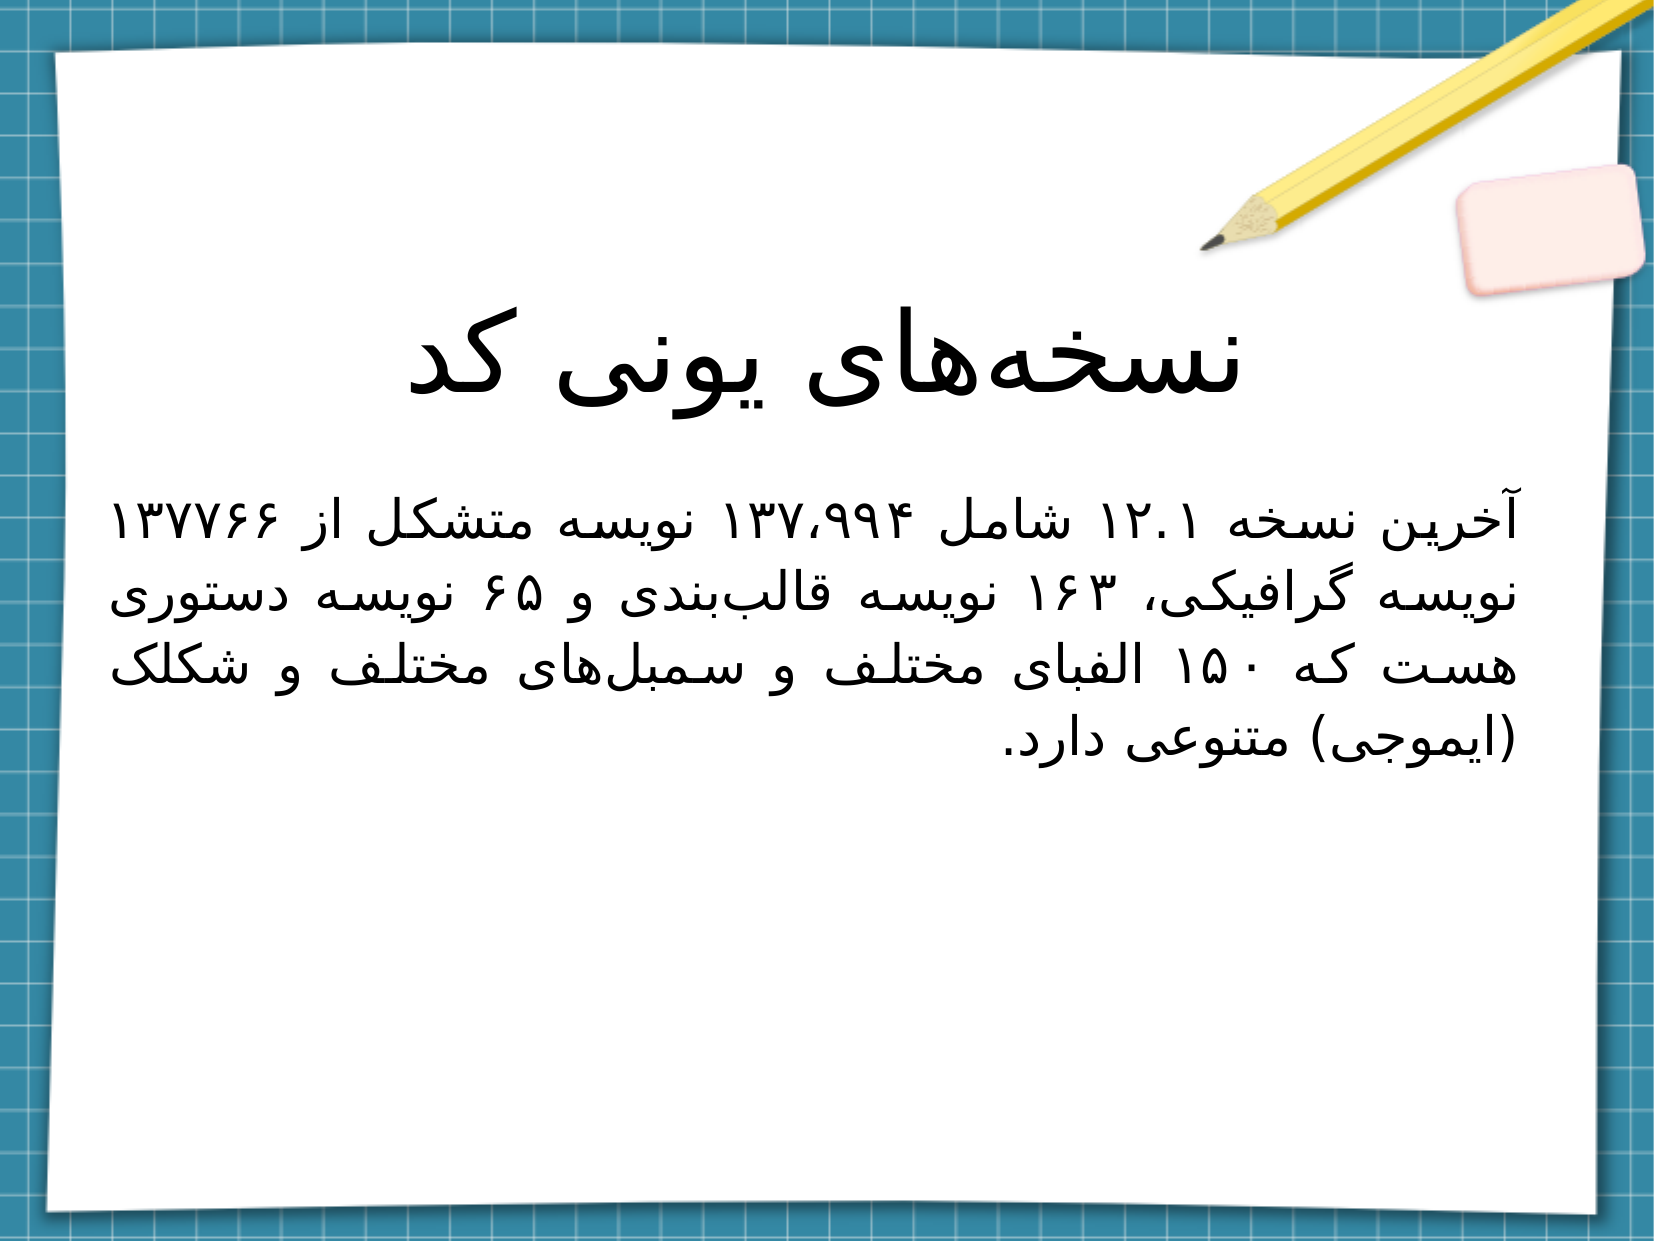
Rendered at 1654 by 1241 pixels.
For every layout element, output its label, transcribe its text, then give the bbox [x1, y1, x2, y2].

title نسخه‌های یونی کد [82, 250, 1571, 458]
list آخرین نسخه ۱۲.۱ شامل ۱۳۷،۹۹۴ نویسه متشکل از ۱۳۷۷۶۶ نویسه گرافیکی، ۱۶۳ نویسه قالب‌بندی و ۶۵ نویسه دستوری هست که ۱۵۰ الفبای مختلف و سمبل‌های مختلف و شکلک (ایموجی) متنوعی دارد. [101, 478, 1591, 1171]
picture [0, 0, 1654, 1241]
